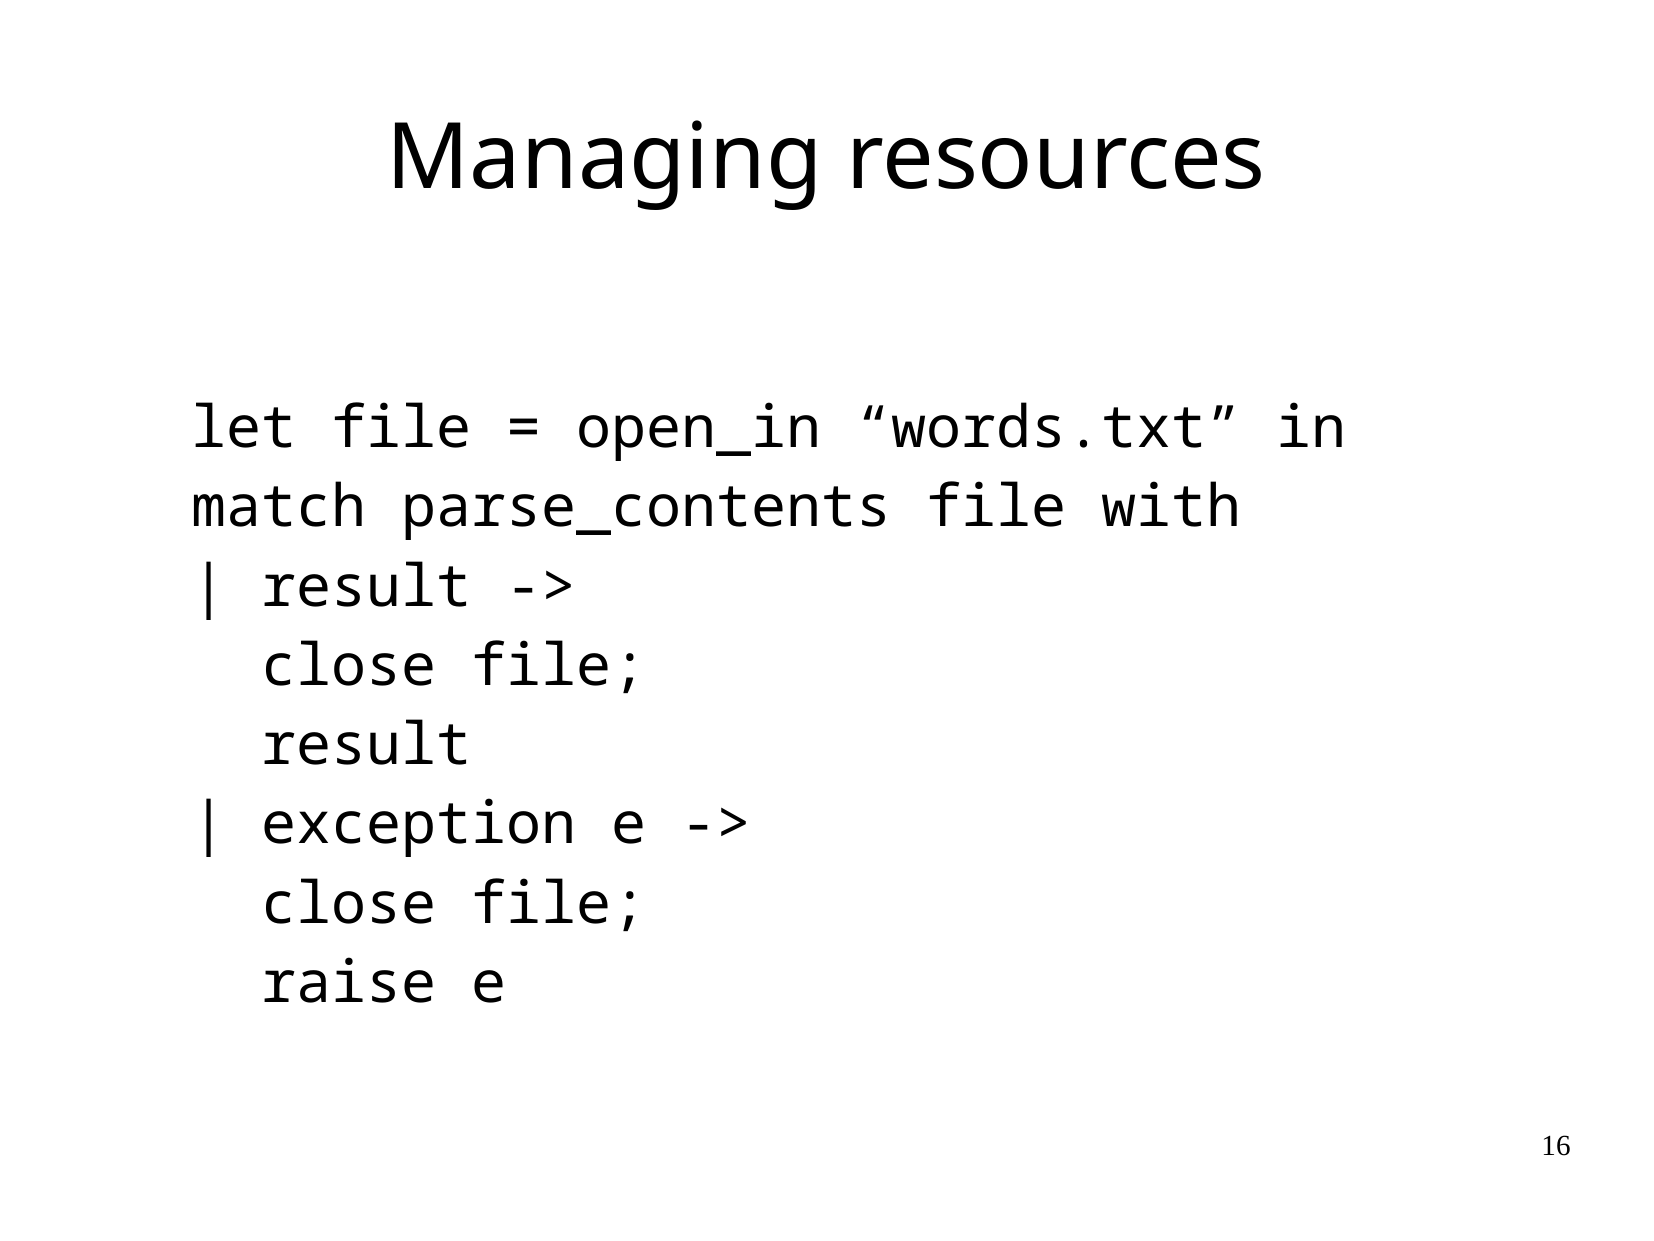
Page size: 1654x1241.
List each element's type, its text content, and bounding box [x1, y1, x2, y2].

text_box let file = open_in “words.txt” in match parse_contents file with | result -> close file; result | exception e -> close file; raise e [177, 377, 1362, 935]
title Managing resources [82, 49, 1571, 257]
